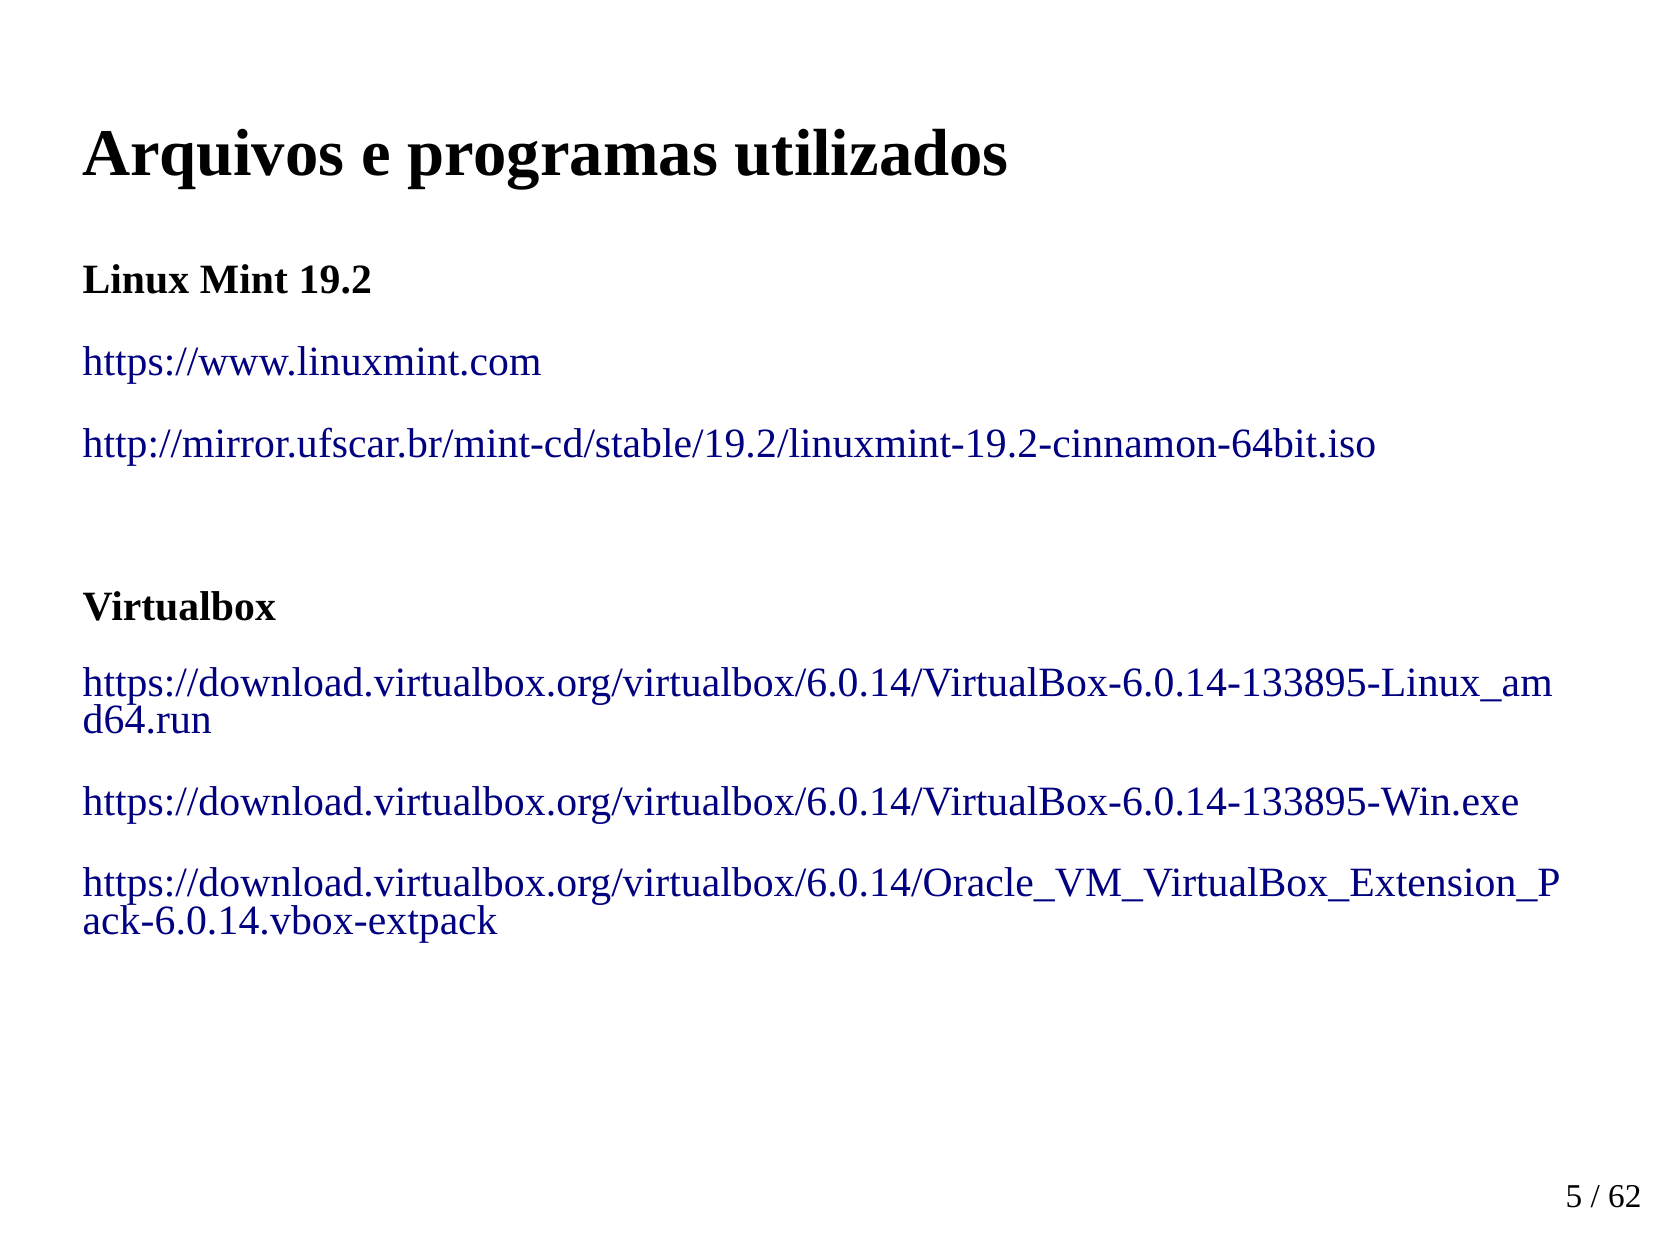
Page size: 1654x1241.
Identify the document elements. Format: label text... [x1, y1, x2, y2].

list Linux Mint 19.2 https://www.linuxmint.com http://mirror.ufscar.br/mint-cd/stable/19.2/linuxmint-19.2-cinnamon-64bit.iso Virtualbox https://download.virtualbox.org/virtualbox/6.0.14/VirtualBox-6.0.14-133895-Linux_amd64.run https://download.virtualbox.org/virtualbox/6.0.14/VirtualBox-6.0.14-133895-Win.exe https://download.virtualbox.org/virtualbox/6.0.14/Oracle_VM_VirtualBox_Extension_Pack-6.0.14.vbox-extpack [82, 256, 1571, 1077]
title Arquivos e programas utilizados [82, 49, 1571, 256]
